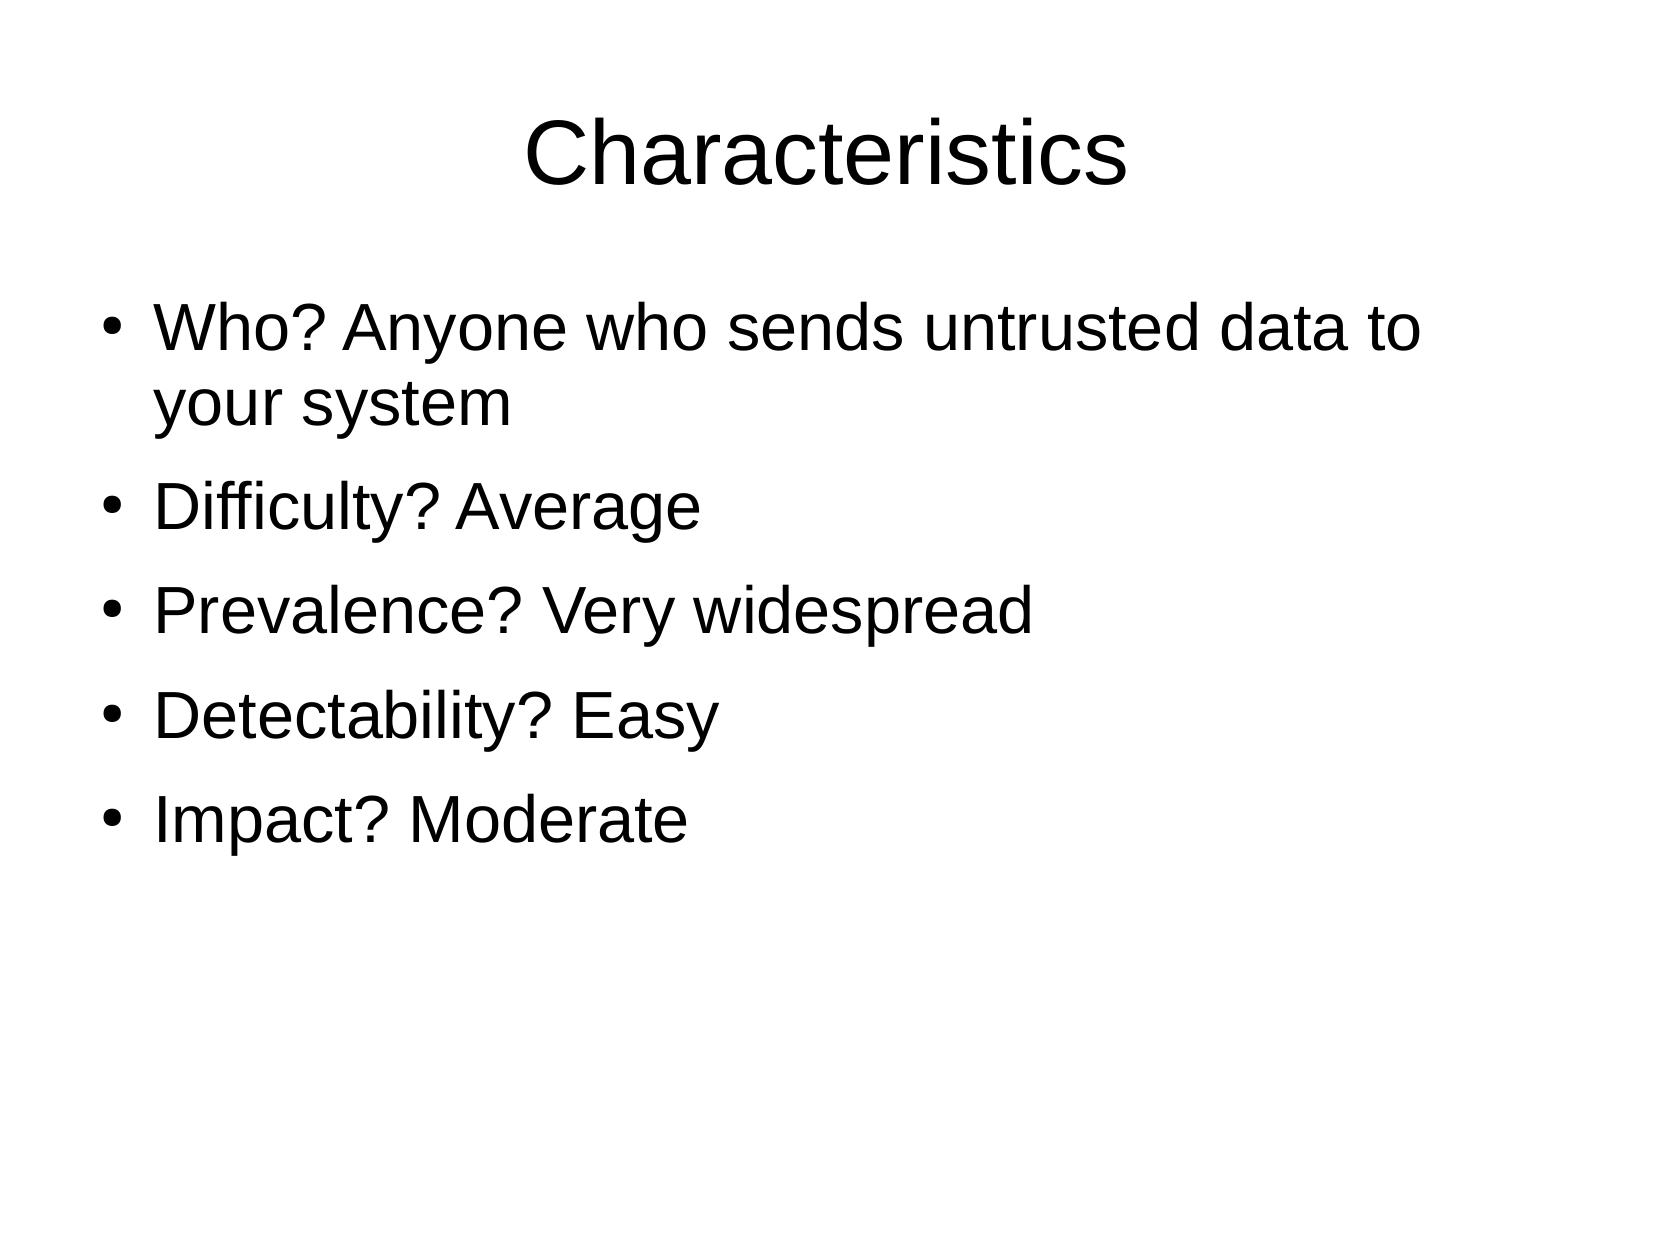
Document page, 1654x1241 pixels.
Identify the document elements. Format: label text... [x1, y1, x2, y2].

title Characteristics [82, 49, 1571, 257]
list Who? Anyone who sends untrusted data to your system Difficulty? Average Prevalence? Very widespread Detectability? Easy Impact? Moderate [82, 290, 1538, 1010]
